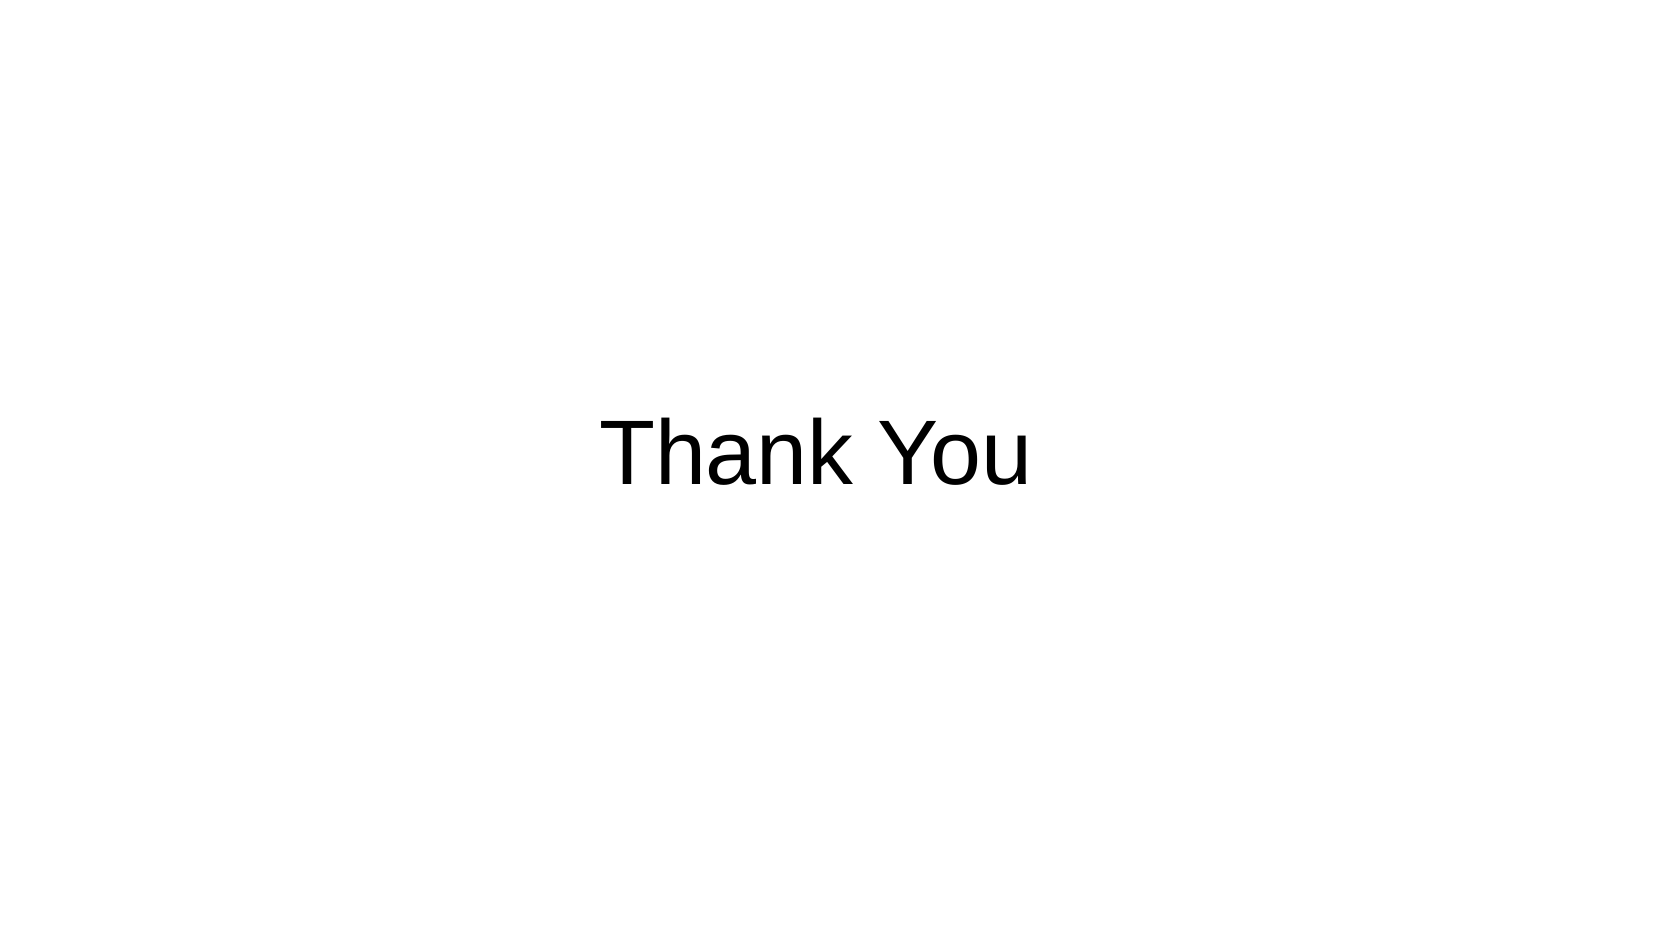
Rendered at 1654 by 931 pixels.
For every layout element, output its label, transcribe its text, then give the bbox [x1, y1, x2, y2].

title Thank You [71, 375, 1561, 531]
